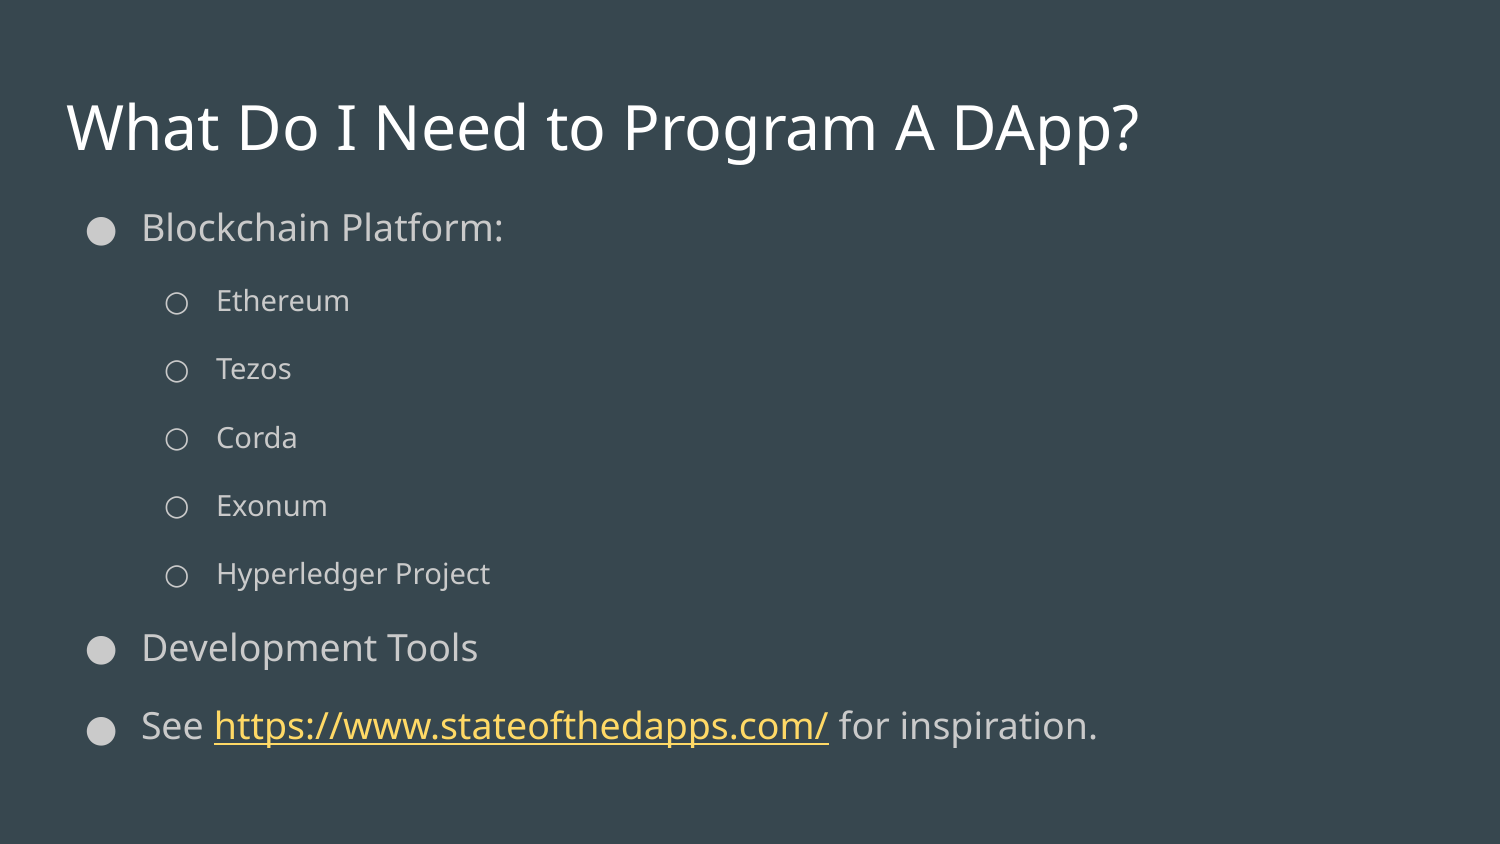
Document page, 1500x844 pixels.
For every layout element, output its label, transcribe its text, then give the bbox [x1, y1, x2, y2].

list Blockchain Platform: Ethereum Tezos Corda Exonum Hyperledger Project Development Tools See https://www.stateofthedapps.com/ for inspiration. [51, 189, 1449, 750]
title What Do I Need to Program A DApp? [51, 72, 1449, 167]
